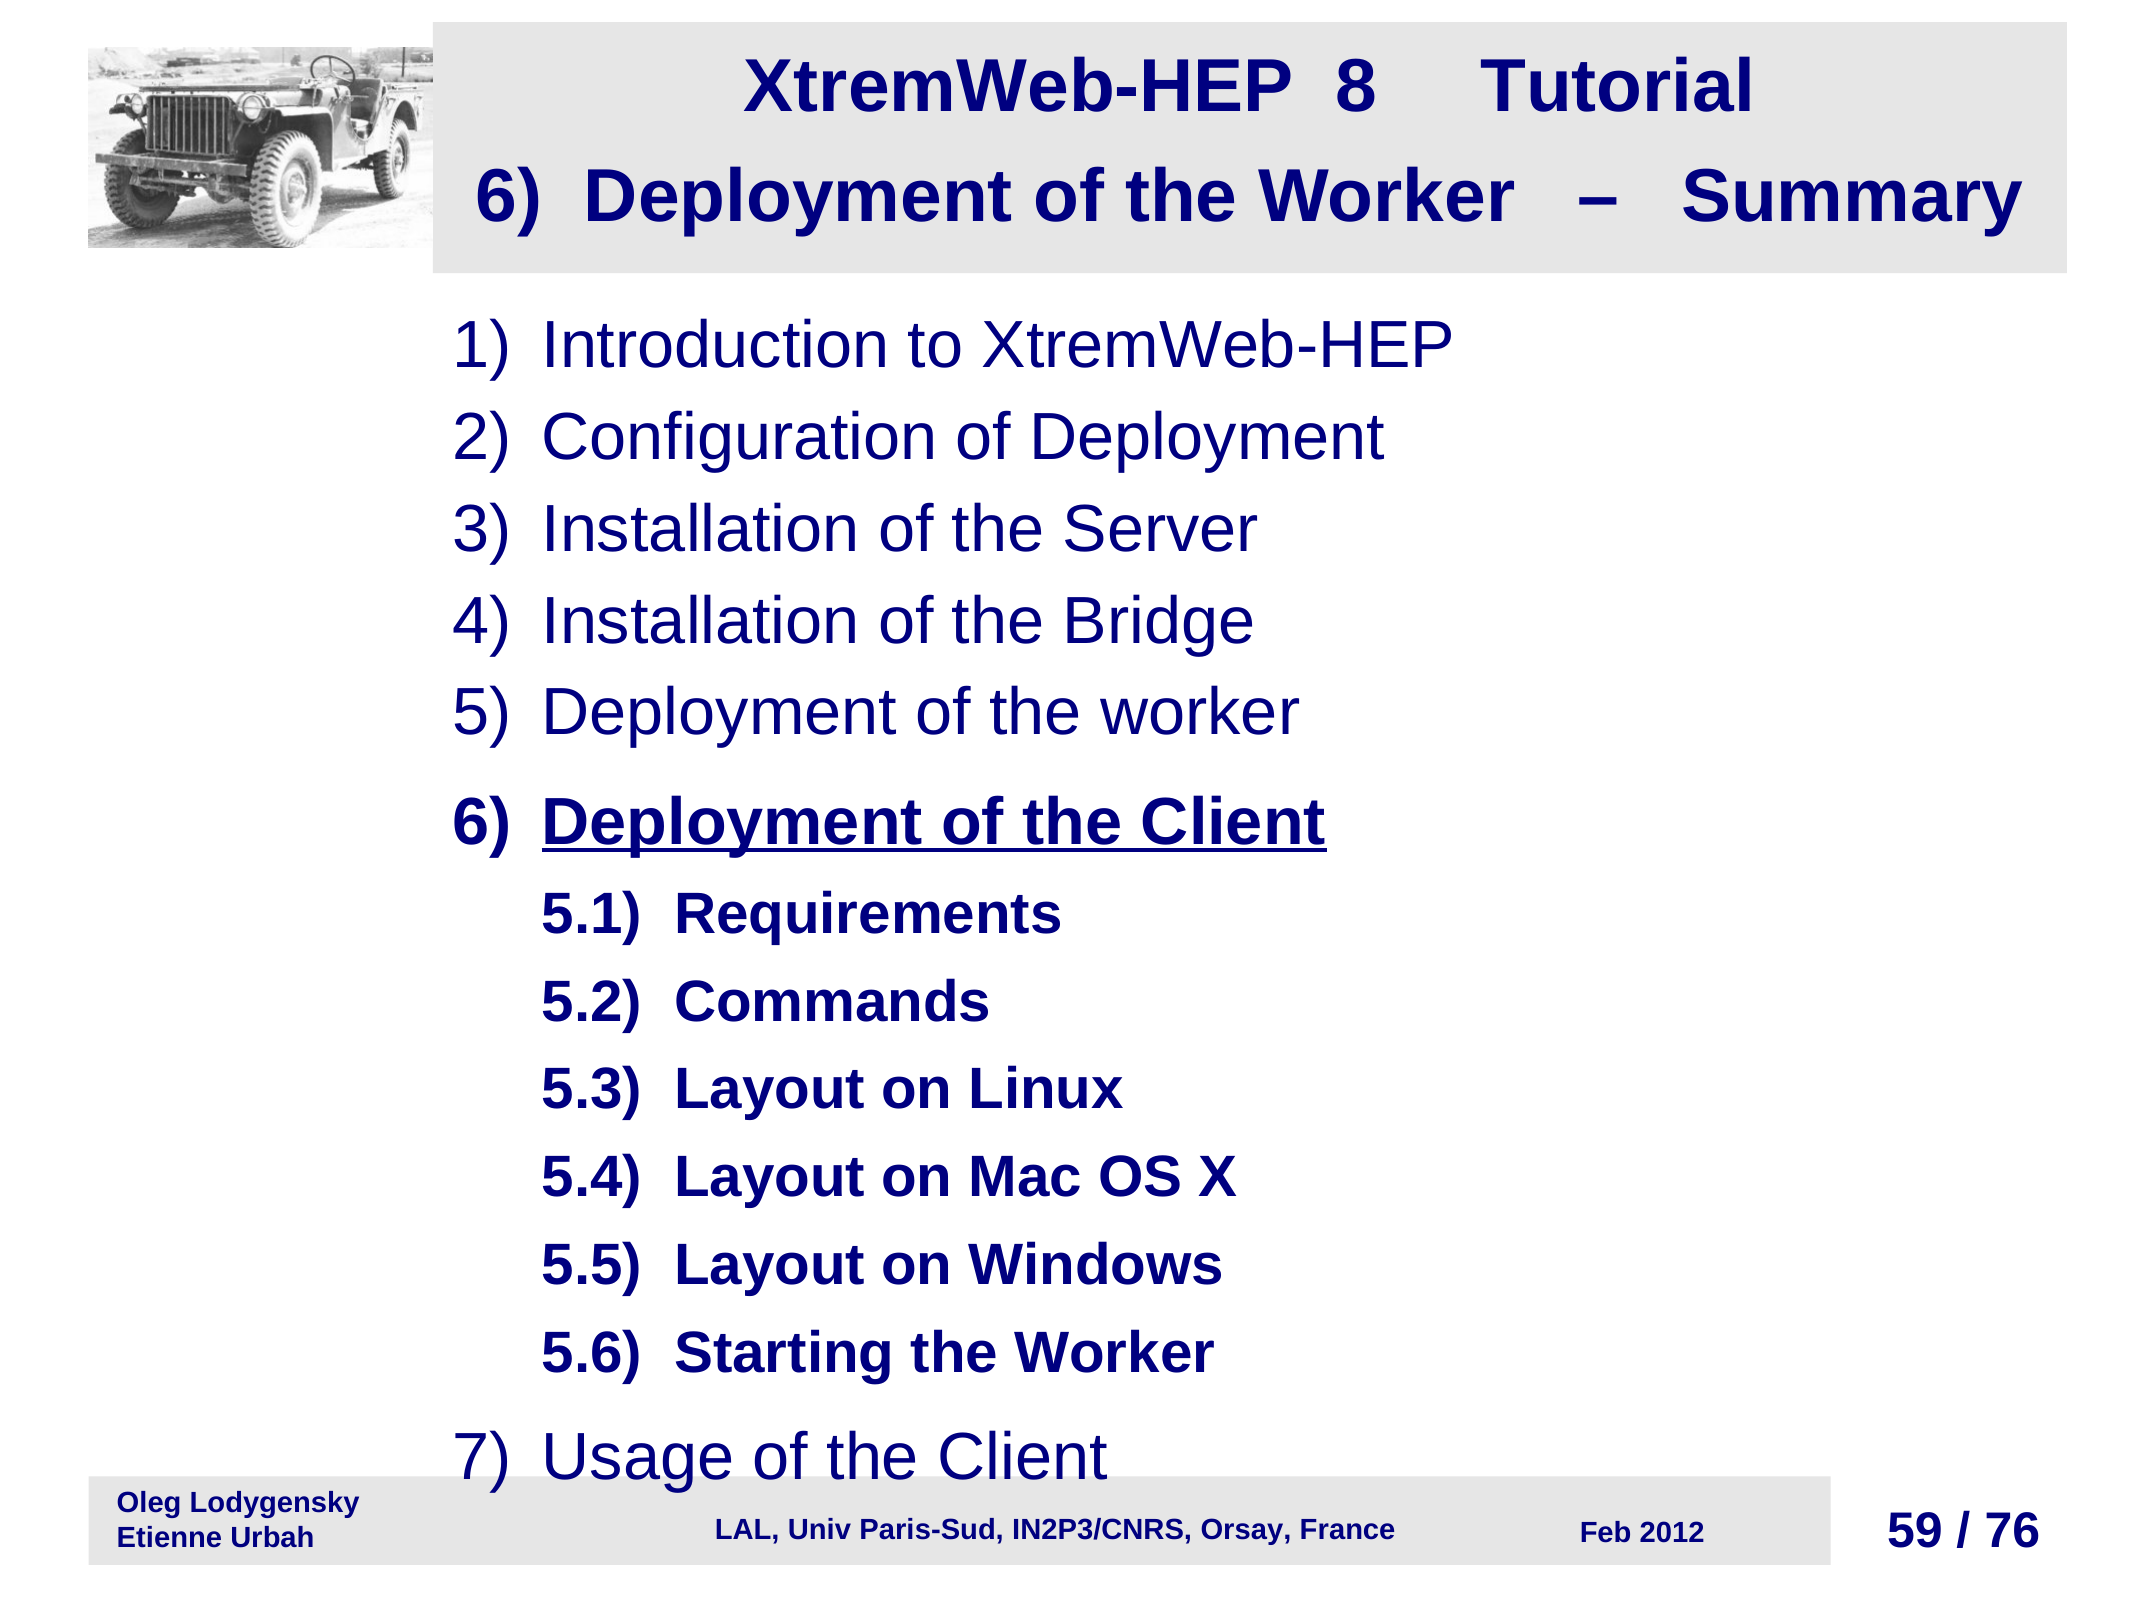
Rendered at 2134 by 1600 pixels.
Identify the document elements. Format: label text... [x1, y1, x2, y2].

text_box Introduction to XtremWeb-HEP Configuration of Deployment Installation of the Server Installation of the Bridge Deployment of the worker Deployment of the Client Requirements Commands Layout on Linux Layout on Mac OS X Layout on Windows Starting the Worker Usage of the Client [453, 301, 1930, 1404]
title 6) Deployment of the Worker – Summary [442, 118, 2067, 266]
picture [88, 47, 433, 248]
